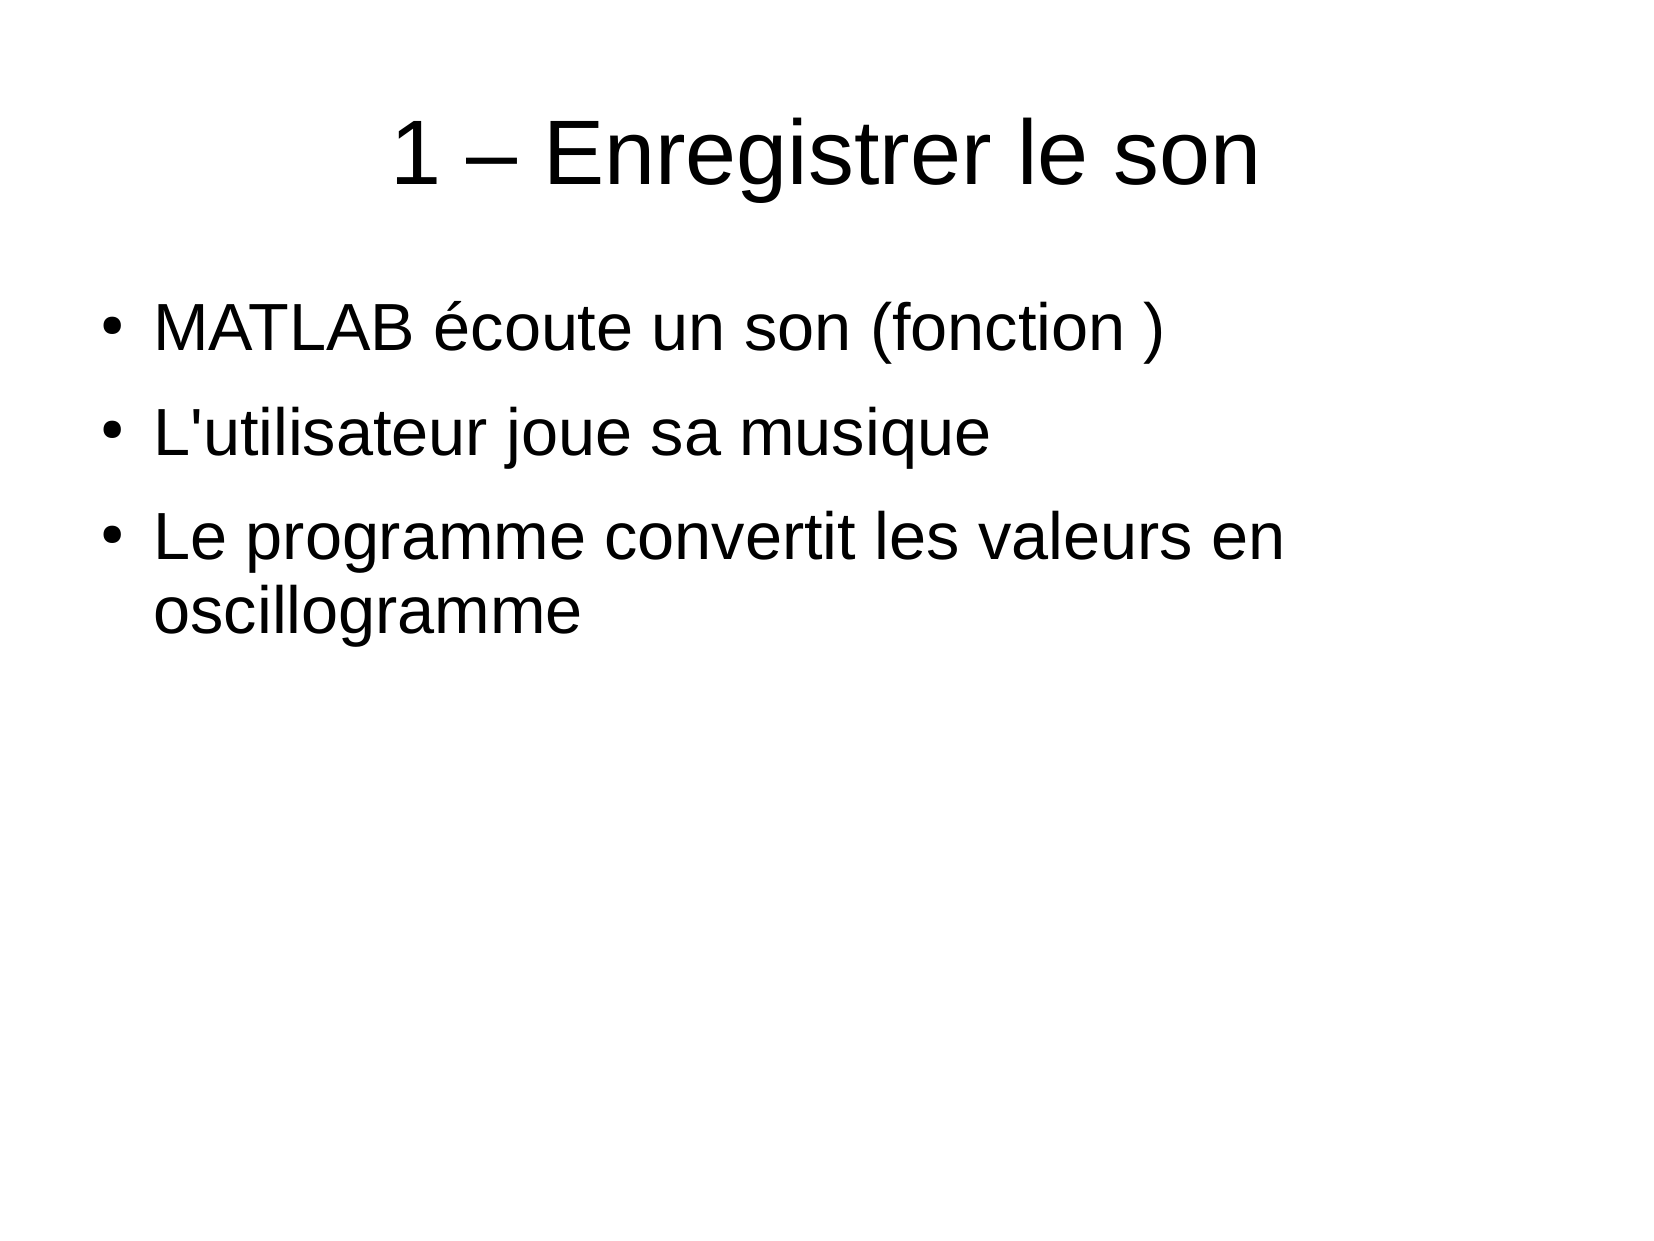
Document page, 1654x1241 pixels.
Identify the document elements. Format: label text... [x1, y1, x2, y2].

list MATLAB écoute un son (fonction ) L'utilisateur joue sa musique Le programme convertit les valeurs en oscillogramme [82, 290, 1571, 1109]
title 1 – Enregistrer le son [82, 49, 1571, 257]
